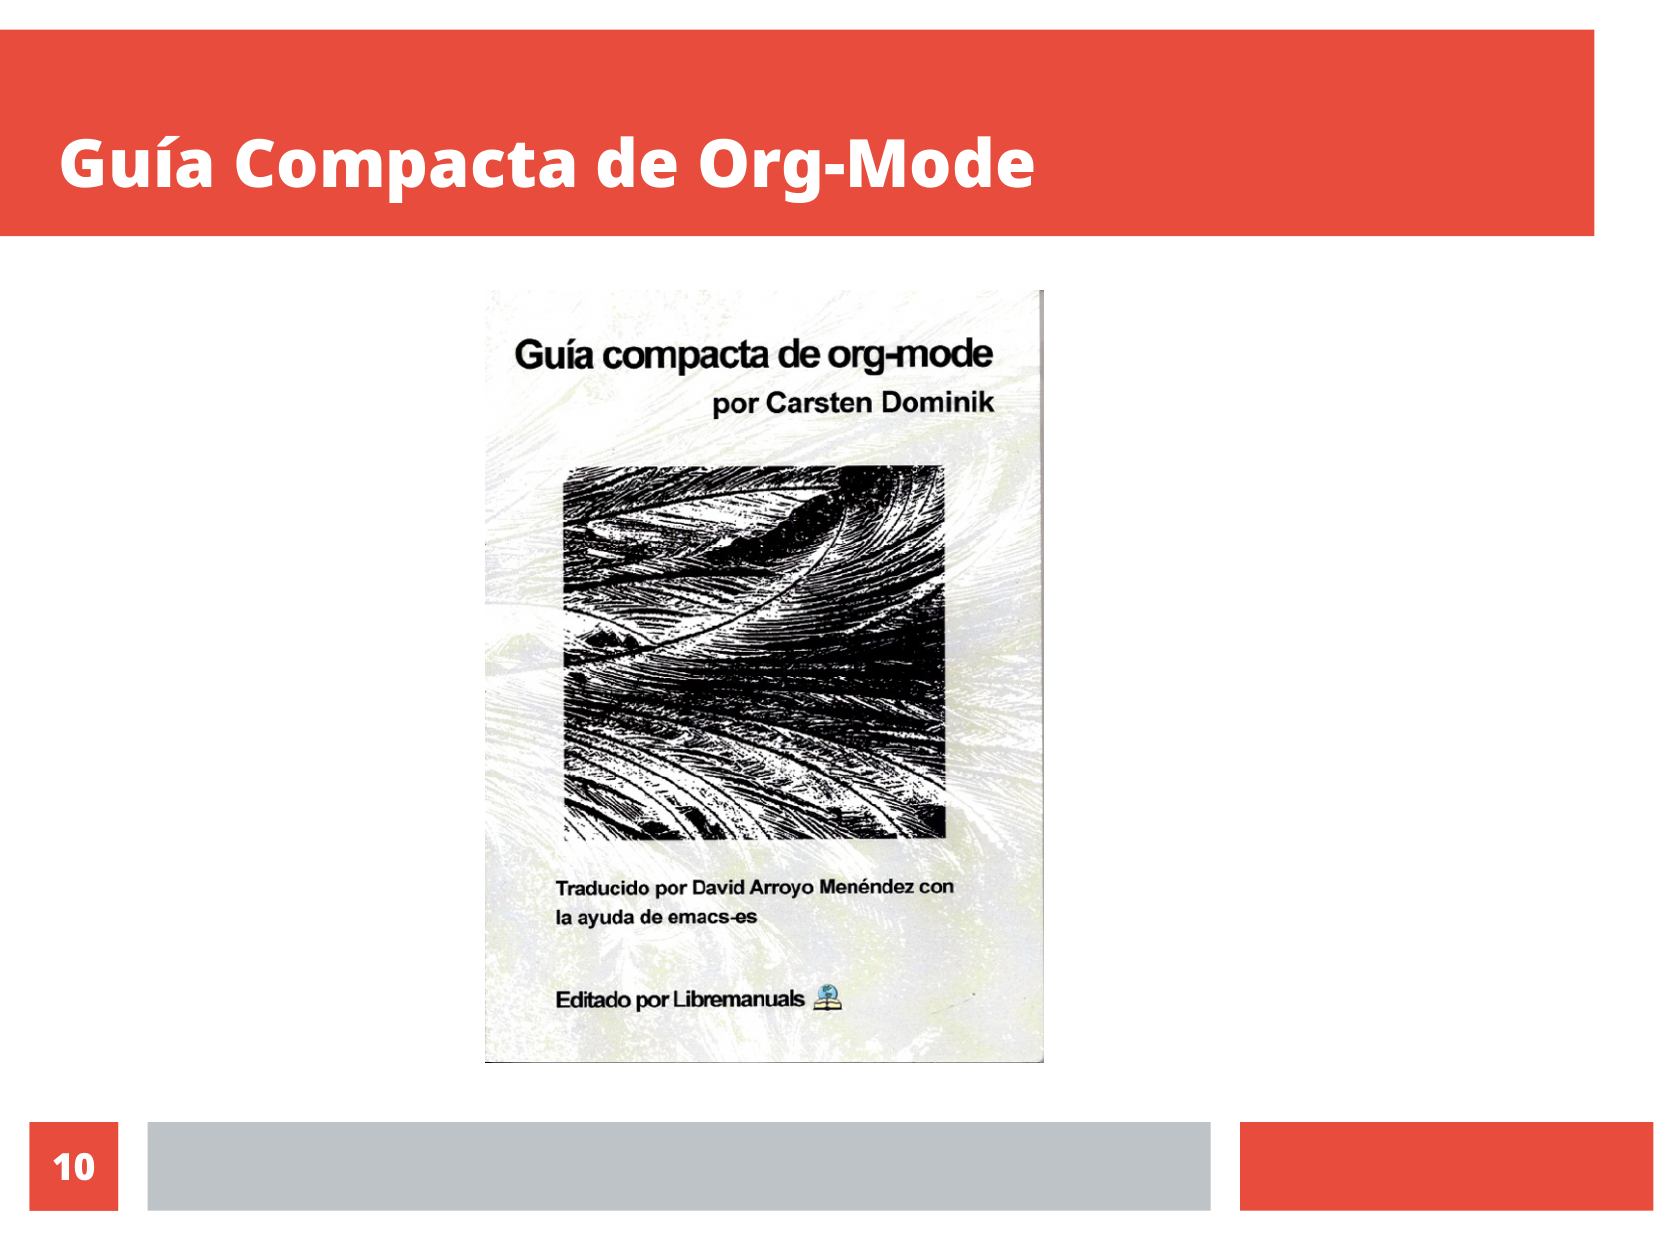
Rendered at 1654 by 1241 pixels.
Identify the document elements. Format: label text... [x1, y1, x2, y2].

title Guía Compacta de Org-Mode [59, 59, 1595, 207]
picture [377, 290, 1151, 1063]
